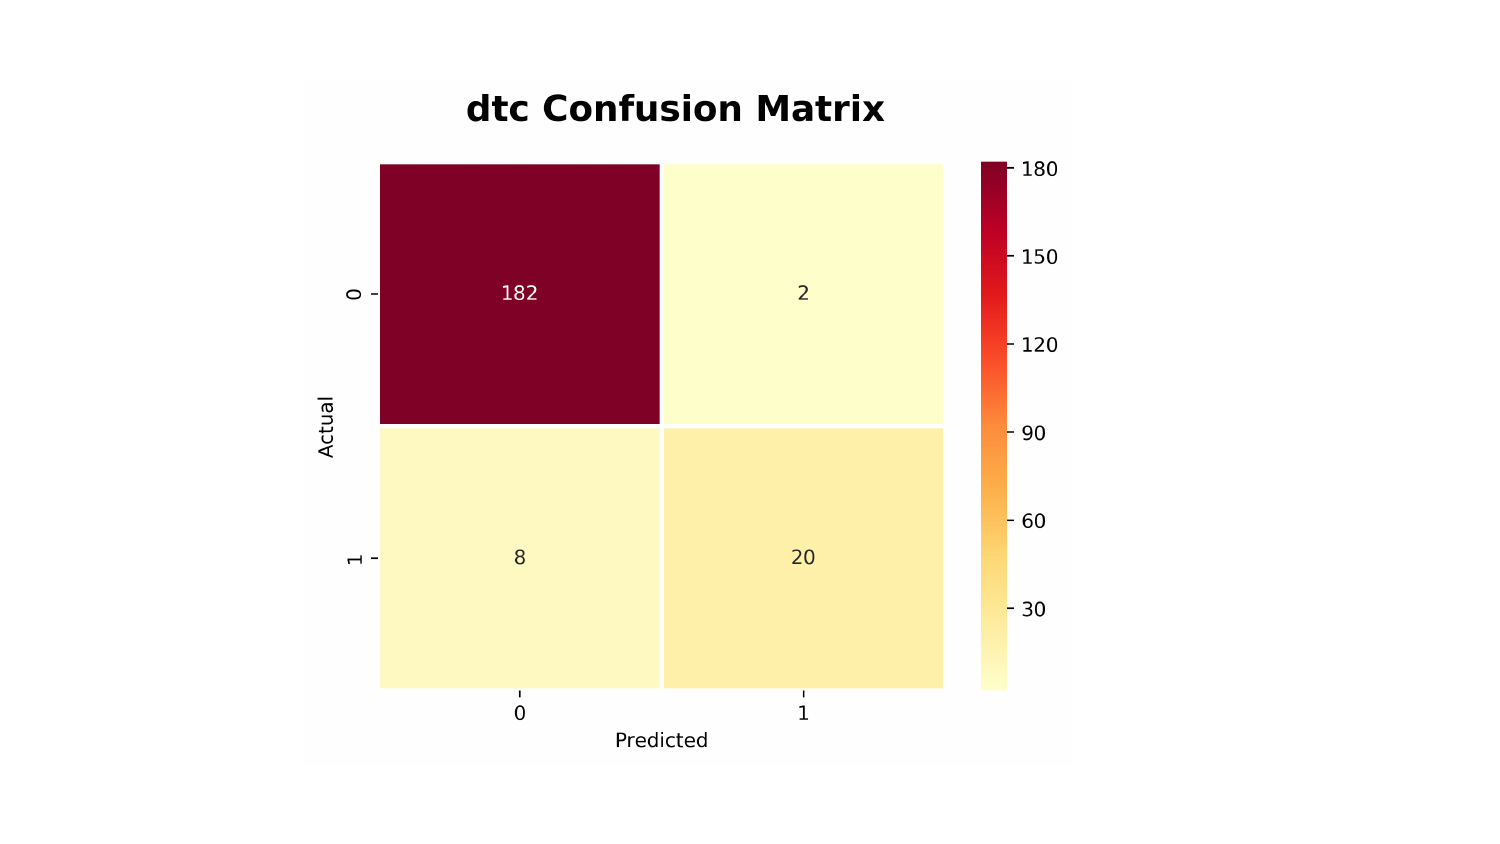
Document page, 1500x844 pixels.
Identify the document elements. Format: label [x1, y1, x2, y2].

picture [303, 79, 1073, 765]
